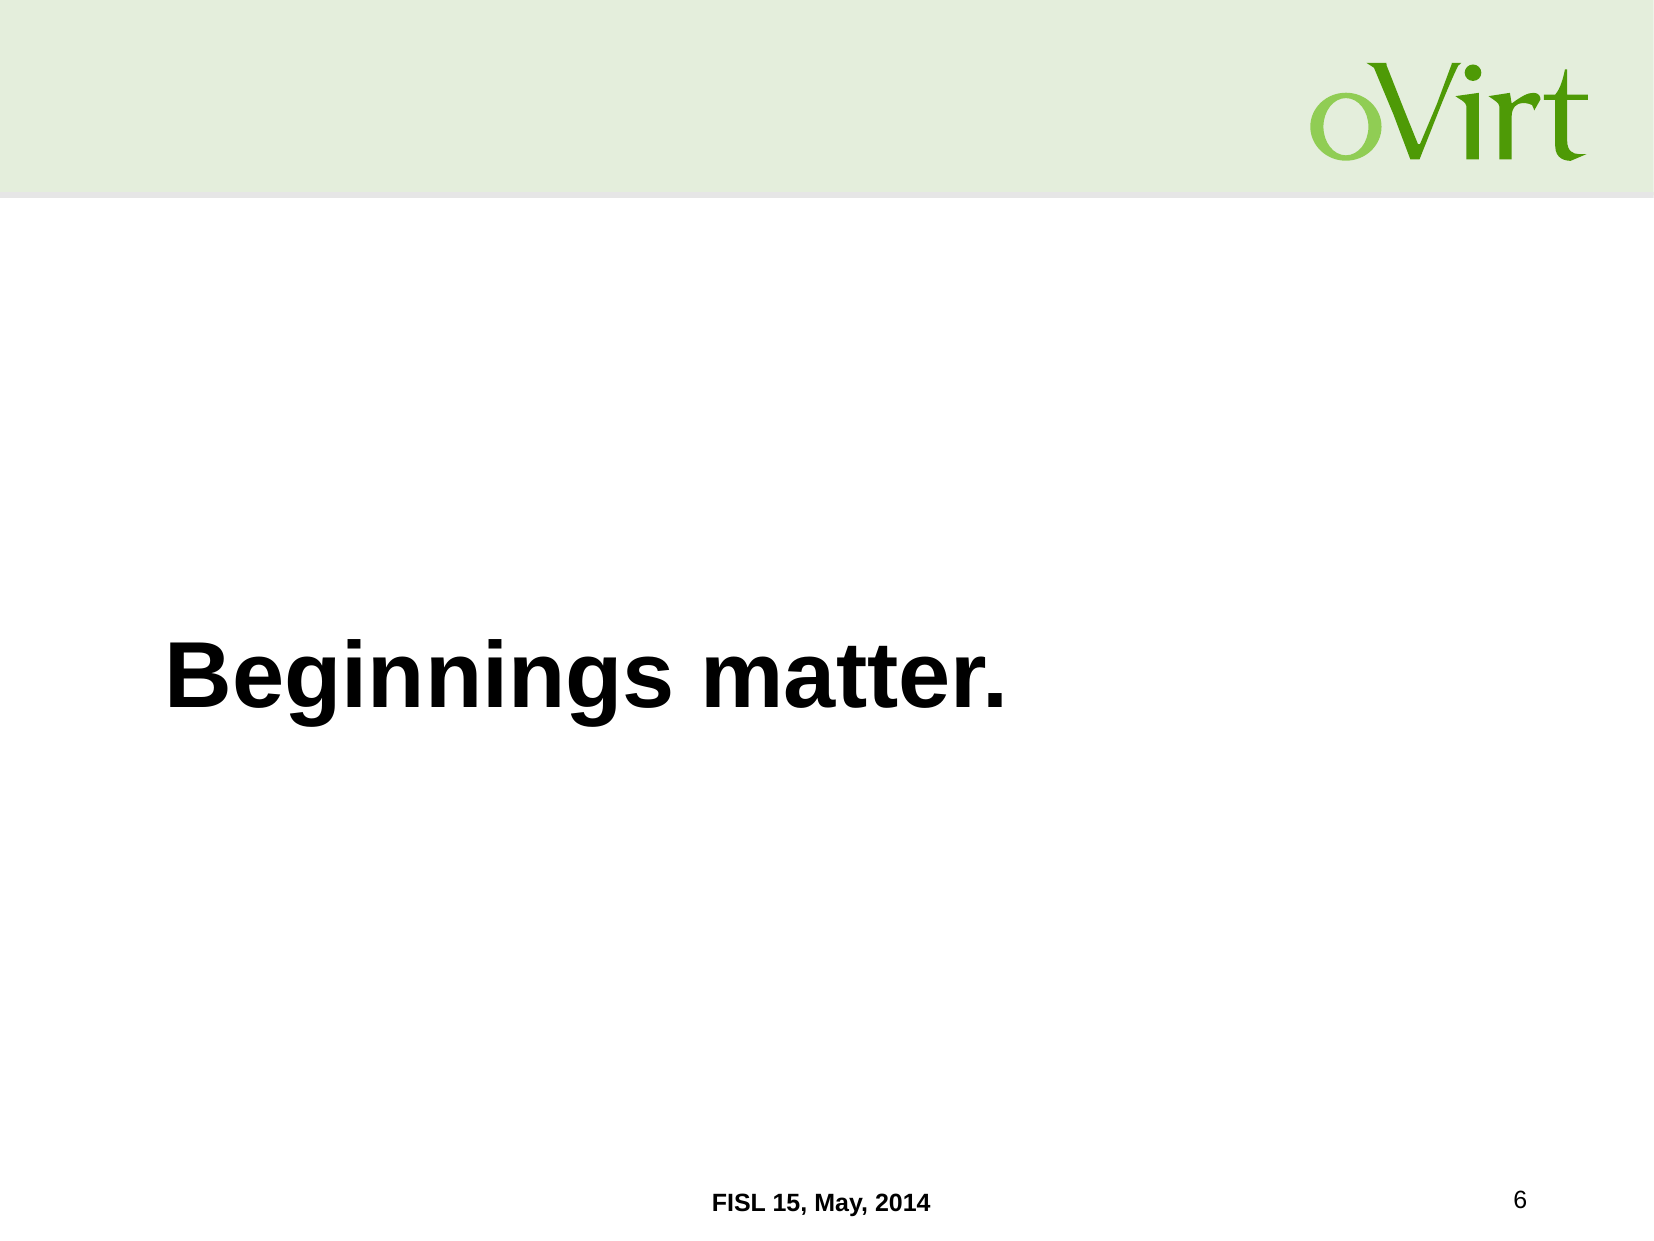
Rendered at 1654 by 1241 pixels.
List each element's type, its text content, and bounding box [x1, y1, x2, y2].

text_box Beginnings matter. [150, 615, 1654, 750]
